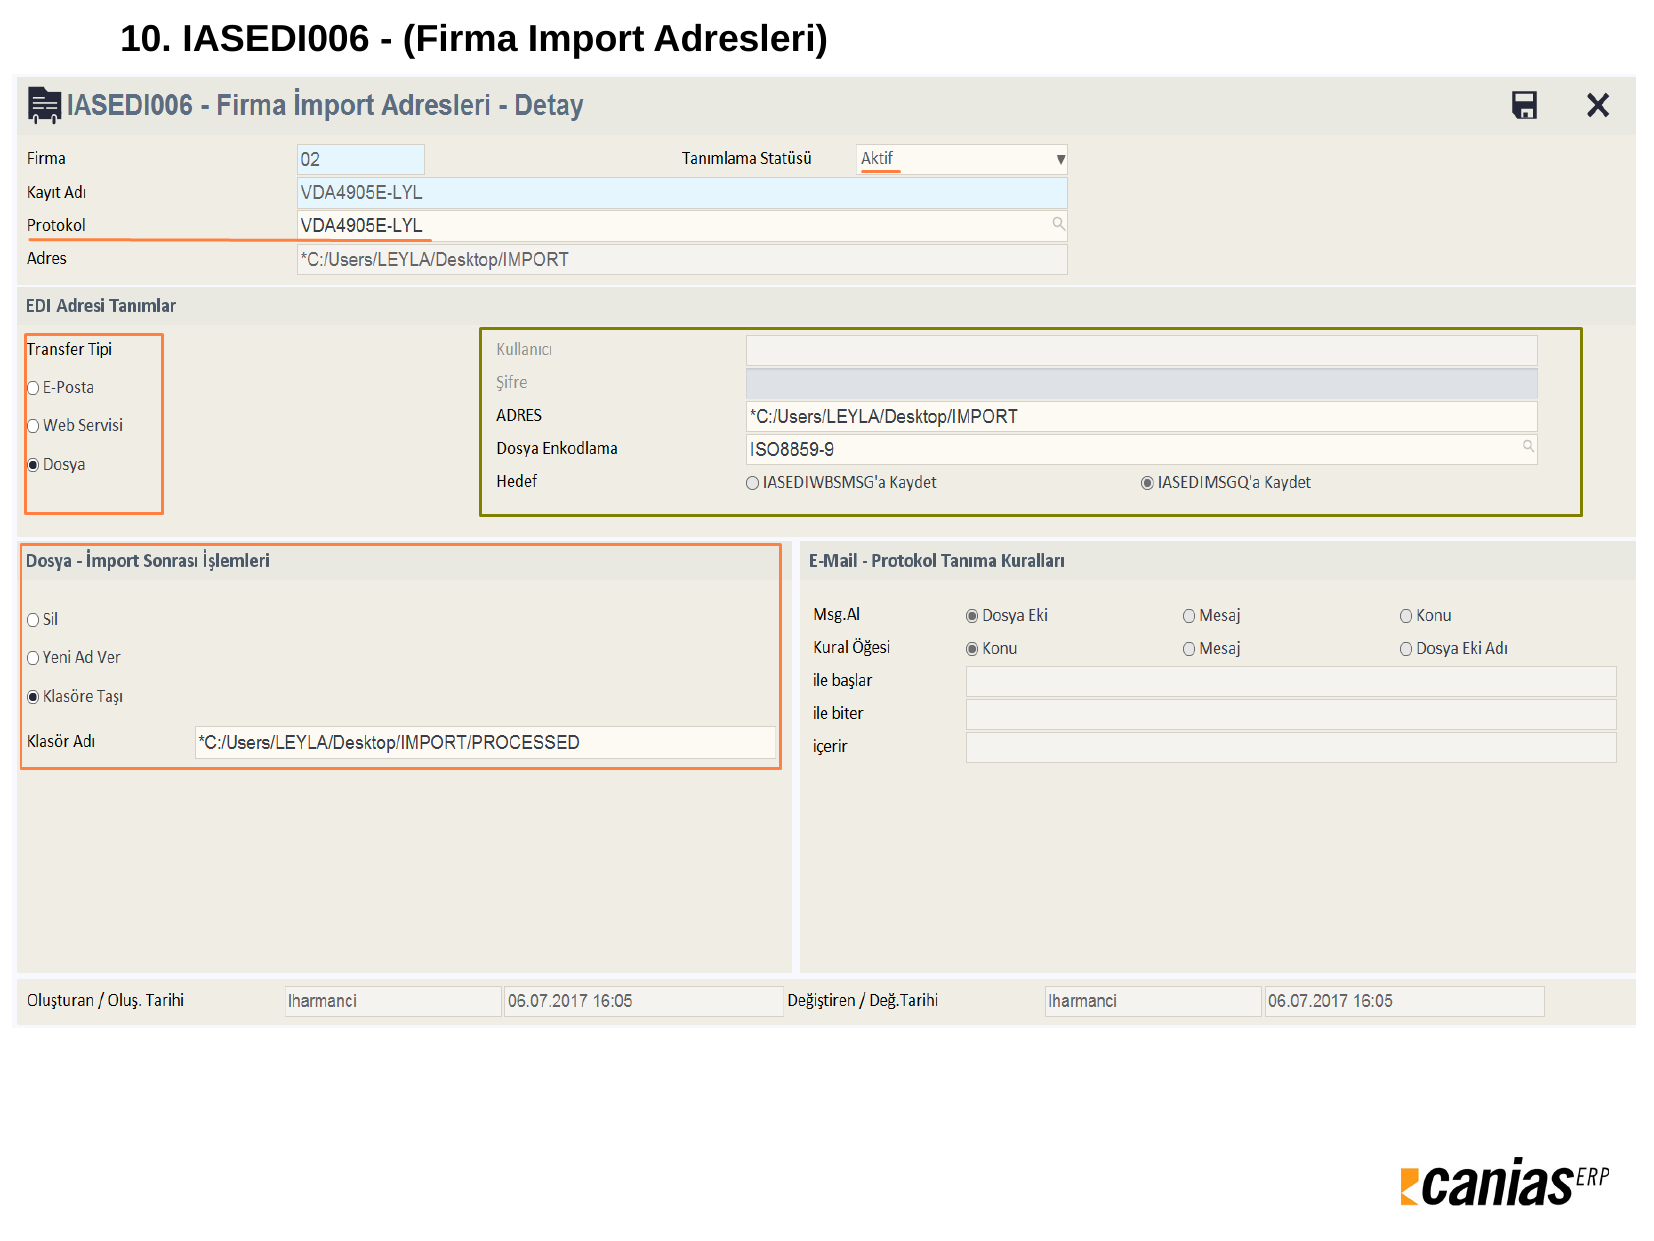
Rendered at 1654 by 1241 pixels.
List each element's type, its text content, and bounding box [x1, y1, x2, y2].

text_box 10. IASEDI006 - (Firma Import Adresleri) [10, 6, 1624, 65]
picture [12, 74, 1636, 1028]
picture [1375, 1139, 1635, 1223]
